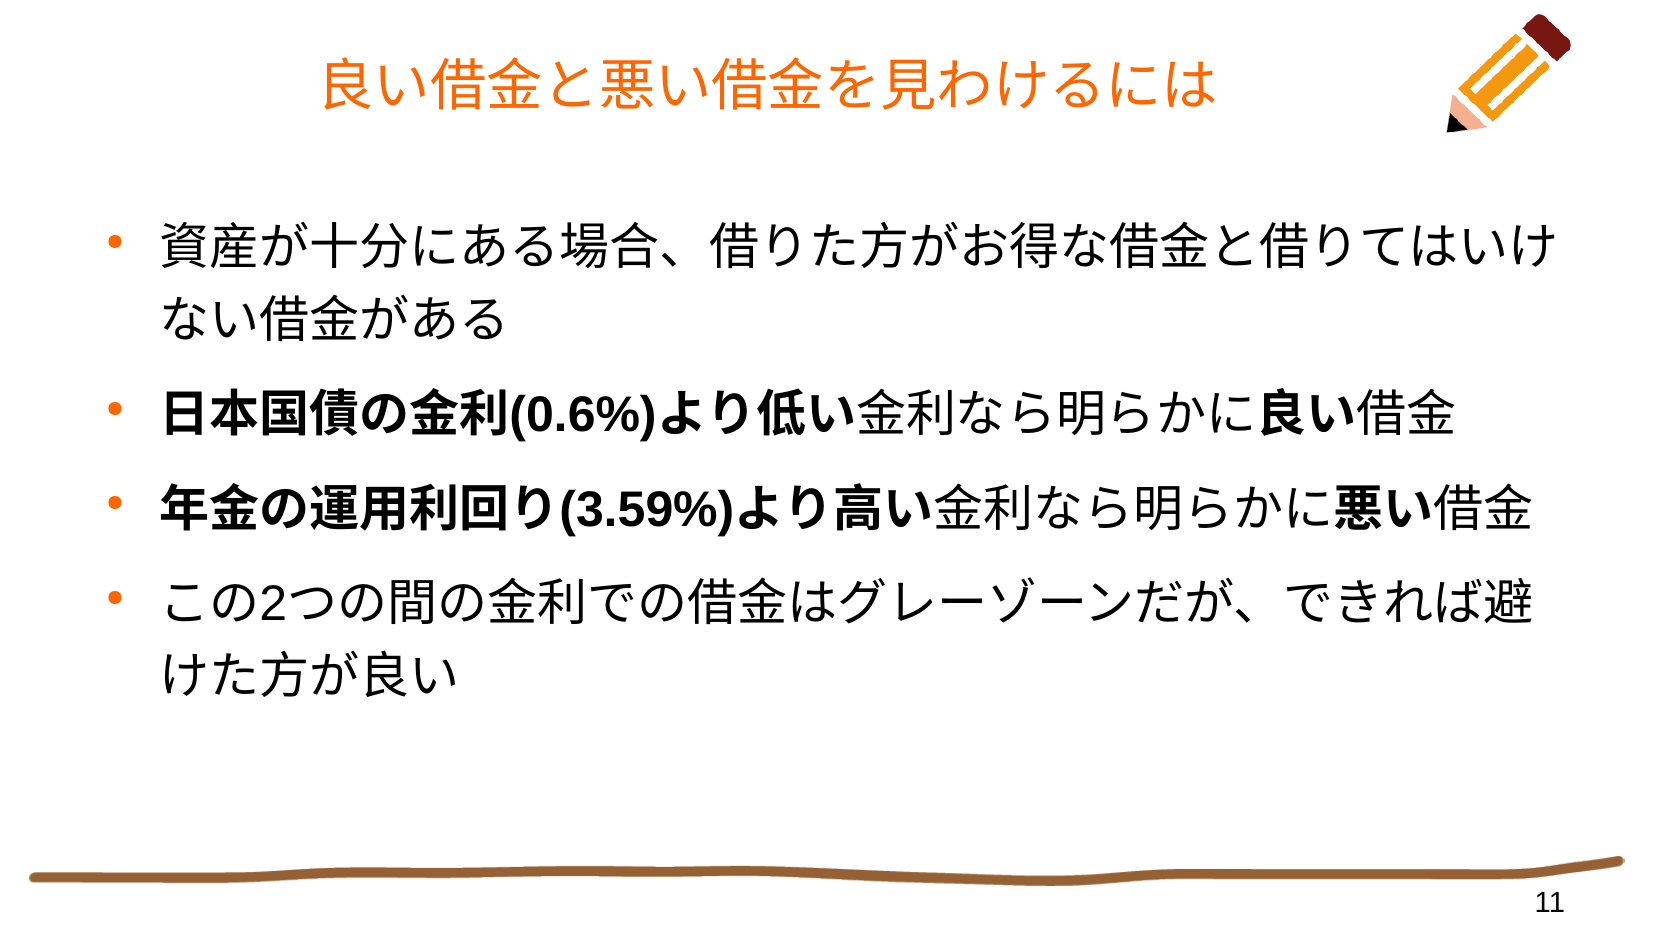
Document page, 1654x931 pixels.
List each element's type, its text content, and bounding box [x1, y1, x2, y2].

picture [29, 856, 1625, 886]
list 資産が十分にある場合、借りた方がお得な借金と借りてはいけない借金がある 日本国債の金利(0.6%)より低い金利なら明らかに良い借金 年金の運用利回り(3.59%)より高い金利なら明らかに悪い借金 この2つの間の金利での借金はグレーゾーンだが、できれば避けた方が良い [88, 206, 1576, 857]
picture [1446, 14, 1571, 133]
title 良い借金と悪い借金を見わけるには [88, 29, 1447, 133]
